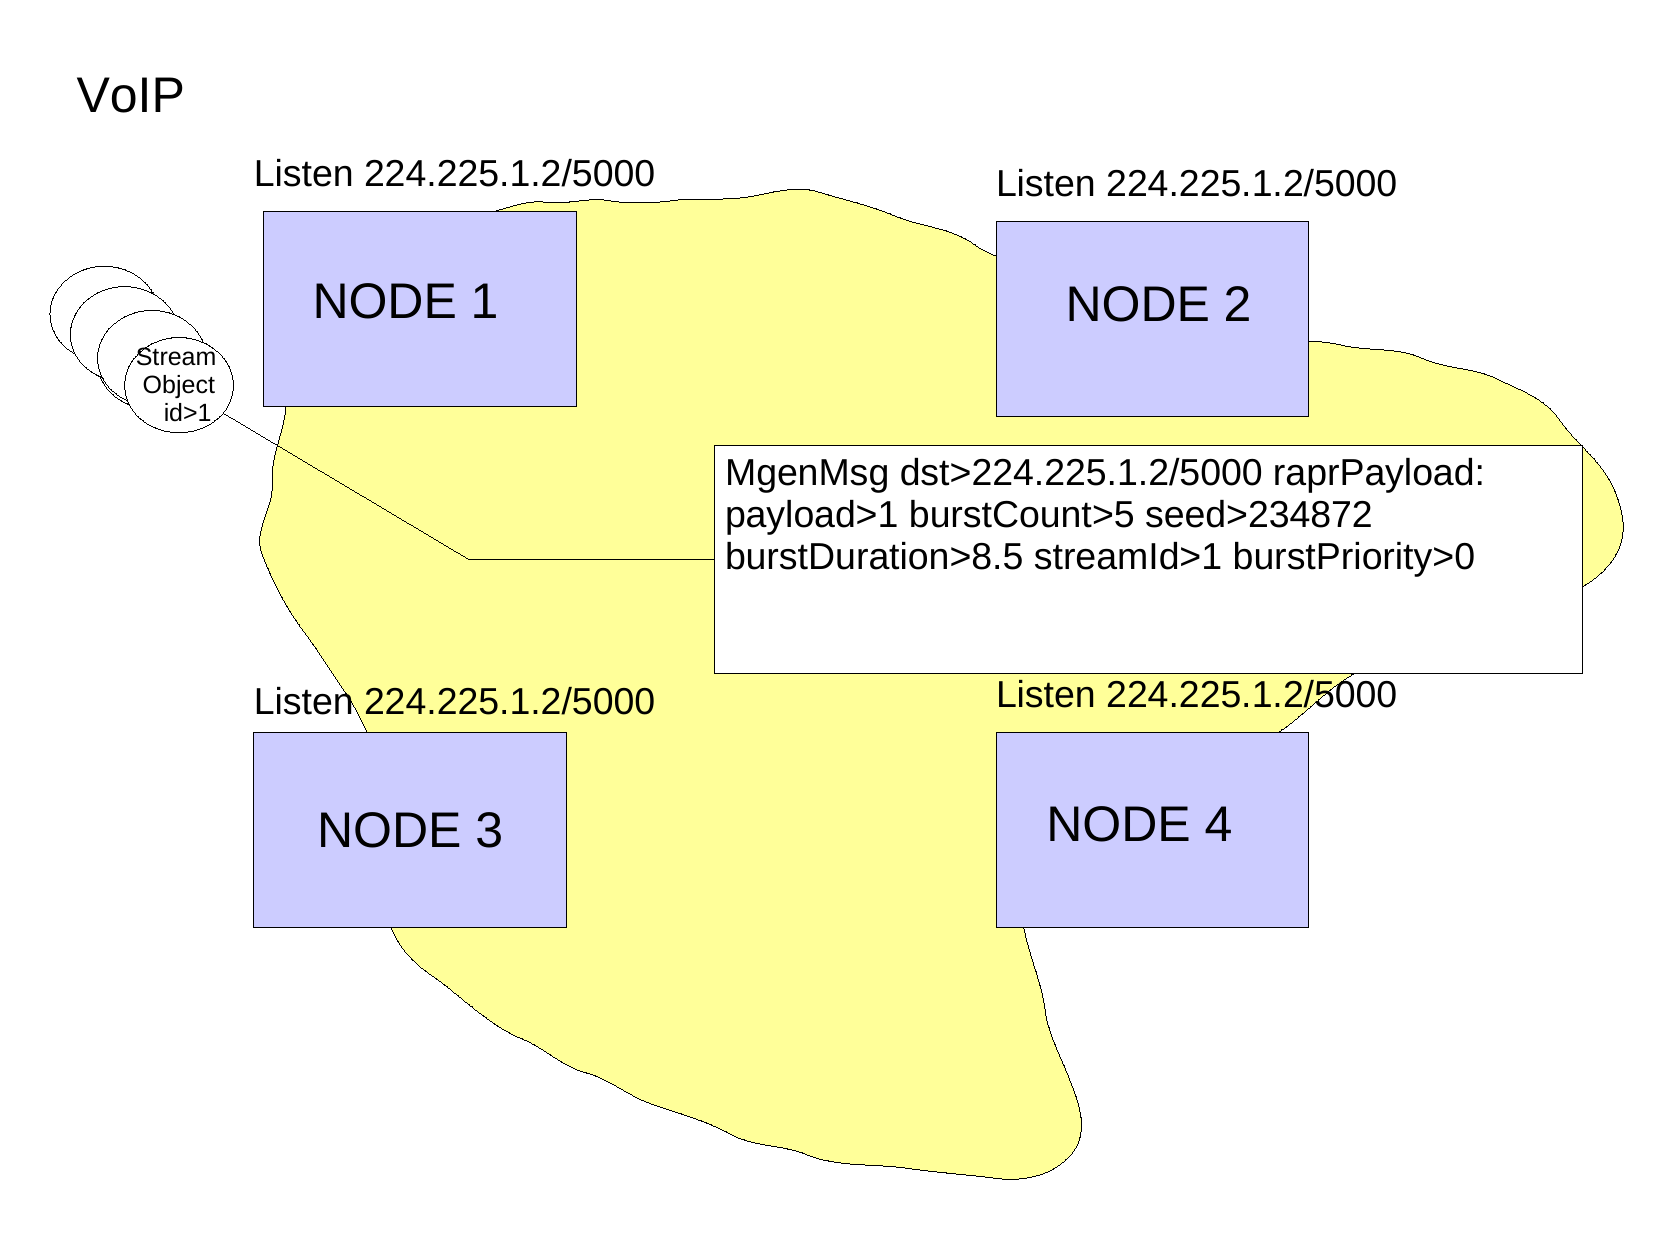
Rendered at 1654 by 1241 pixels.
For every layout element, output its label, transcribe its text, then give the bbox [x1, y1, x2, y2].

text_box NODE 4 [1046, 795, 1270, 859]
text_box Listen 224.225.1.2/5000 [253, 680, 840, 730]
text_box Listen 224.225.1.2/5000 [996, 674, 1583, 723]
text_box MgenMsg dst>224.225.1.2/5000 raprPayload: payload>1 burstCount>5 seed>234872 burstDuration>8.5 streamId>1 burstPriority>0 [724, 451, 1557, 647]
text_box VoIP [76, 66, 205, 131]
text_box Listen 224.225.1.2/5000 [253, 152, 840, 202]
text_box NODE 3 [317, 802, 575, 866]
text_box NODE 2 [1065, 276, 1310, 344]
text_box Stream Object id>1 [124, 337, 234, 433]
text_box NODE 1 [312, 273, 567, 337]
text_box [49, 266, 204, 405]
text_box Listen 224.225.1.2/5000 [996, 162, 1583, 212]
text_box [253, 198, 1624, 1180]
